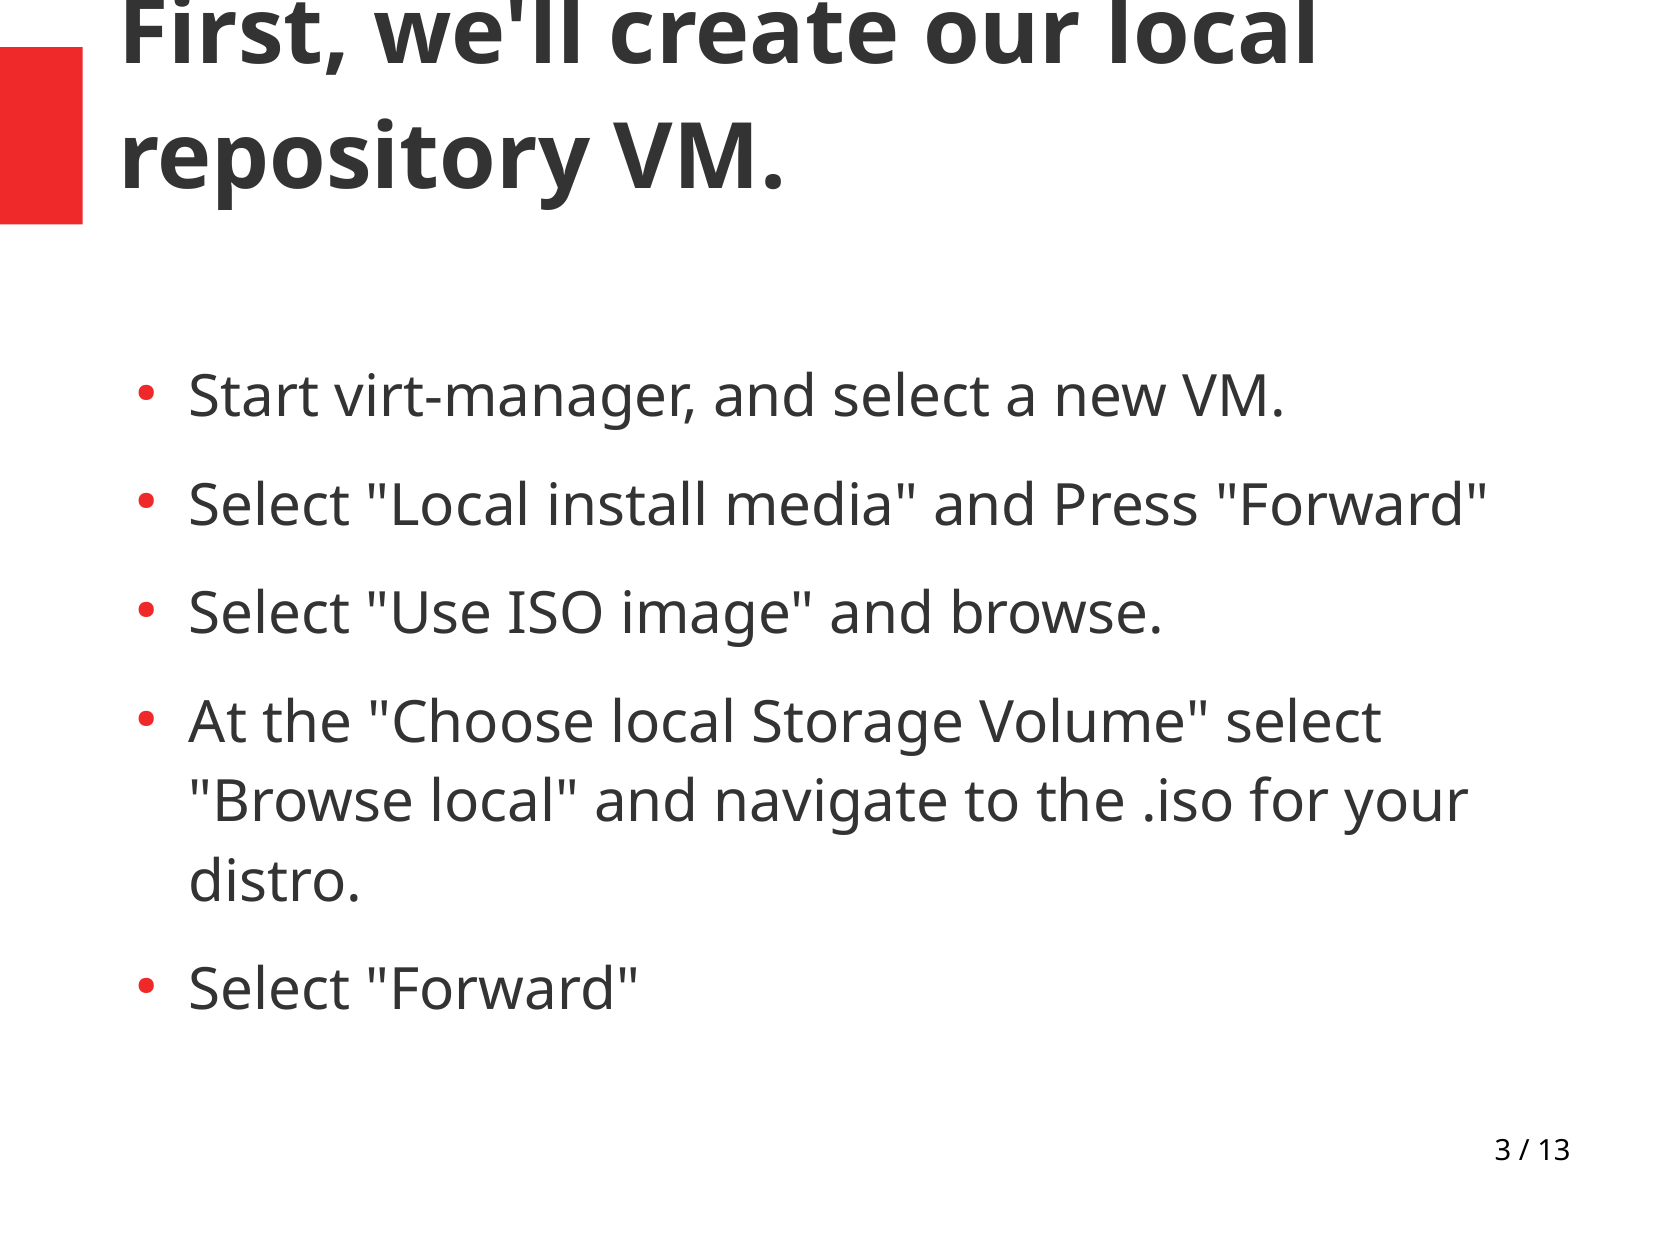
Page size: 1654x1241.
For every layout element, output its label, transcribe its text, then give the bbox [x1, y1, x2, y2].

list Start virt-manager, and select a new VM. Select "Local install media" and Press "Forward" Select "Use ISO image" and browse. At the "Choose local Storage Volume" select "Browse local" and navigate to the .iso for your distro. Select "Forward" [118, 354, 1536, 1074]
title First, we'll create our local repository VM. [118, 0, 1571, 314]
